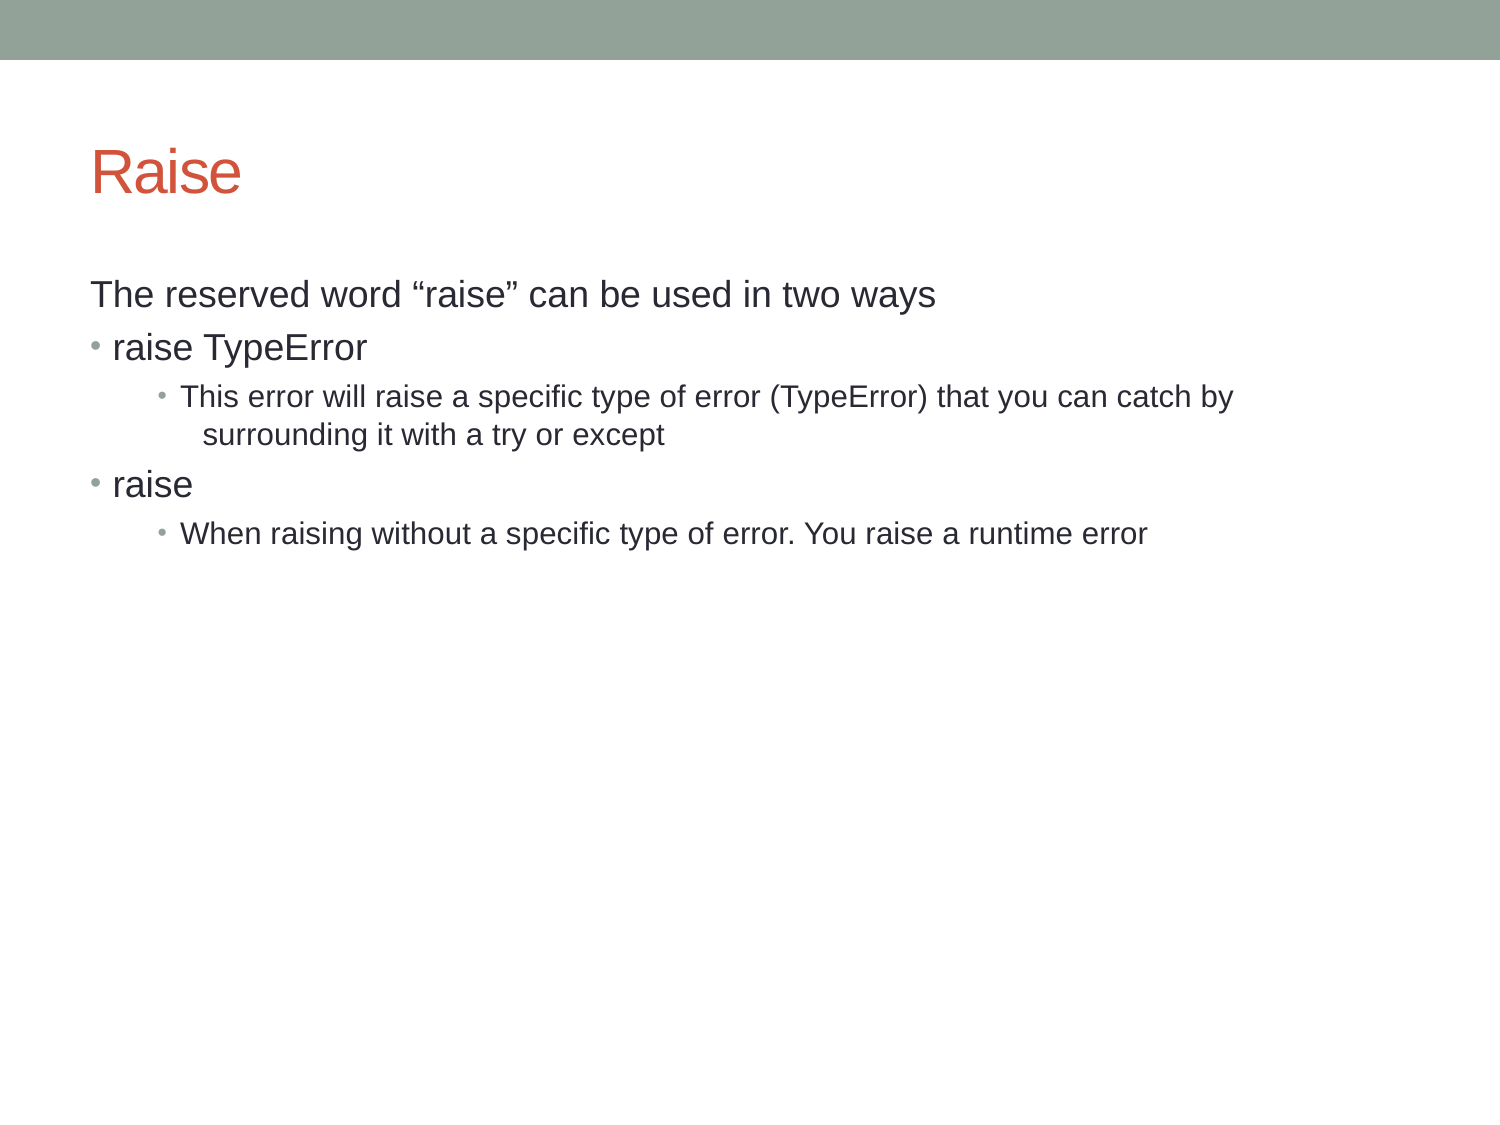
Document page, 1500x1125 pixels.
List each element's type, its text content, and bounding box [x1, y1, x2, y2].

title Raise [75, 87, 1426, 251]
list The reserved word “raise” can be used in two ways raise TypeError This error will raise a specific type of error (TypeError) that you can catch by surrounding it with a try or except raise When raising without a specific type of error. You raise a runtime error [75, 262, 1426, 1063]
